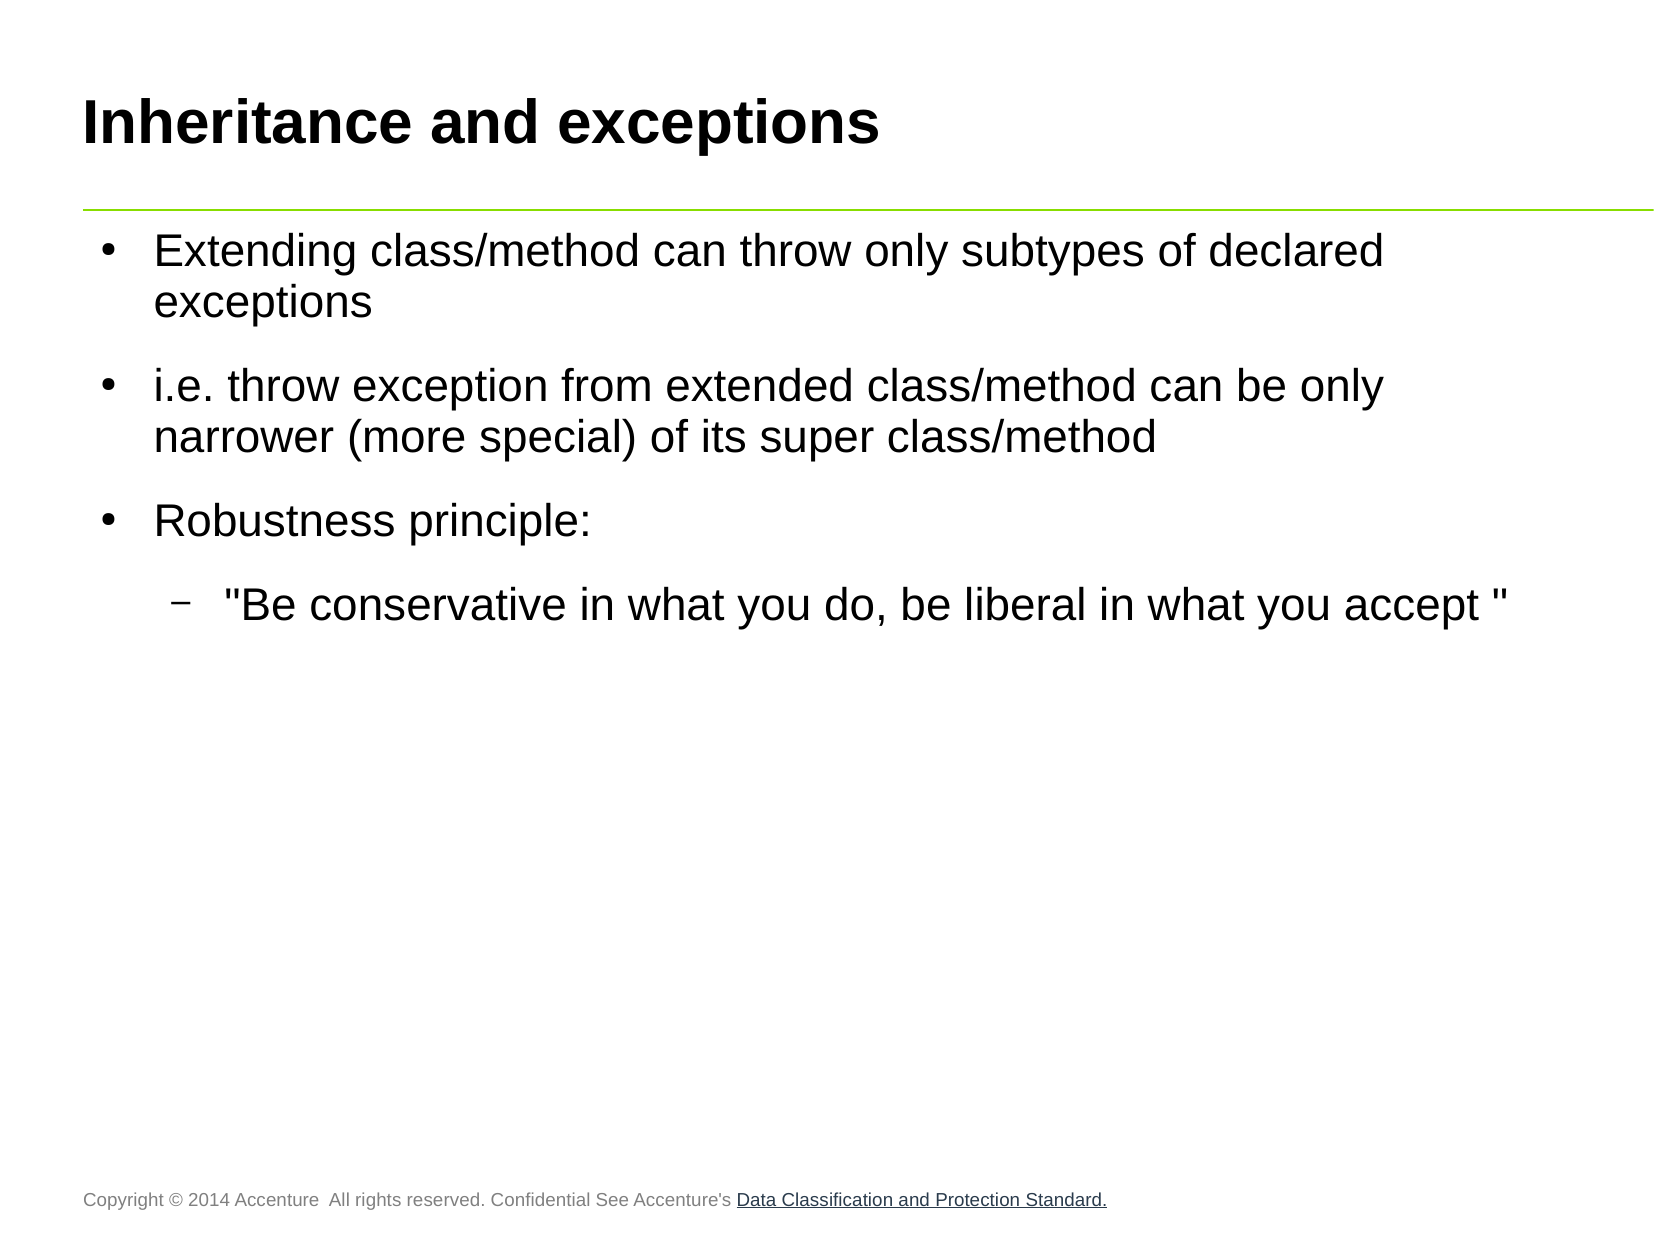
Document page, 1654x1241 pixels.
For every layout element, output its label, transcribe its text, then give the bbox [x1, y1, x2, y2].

title Inheritance and exceptions [82, 8, 1619, 236]
list Extending class/method can throw only subtypes of declared exceptions i.e. throw exception from extended class/method can be only narrower (more special) of its super class/method Robustness principle: "Be conservative in what you do, be liberal in what you accept " [82, 225, 1538, 1186]
